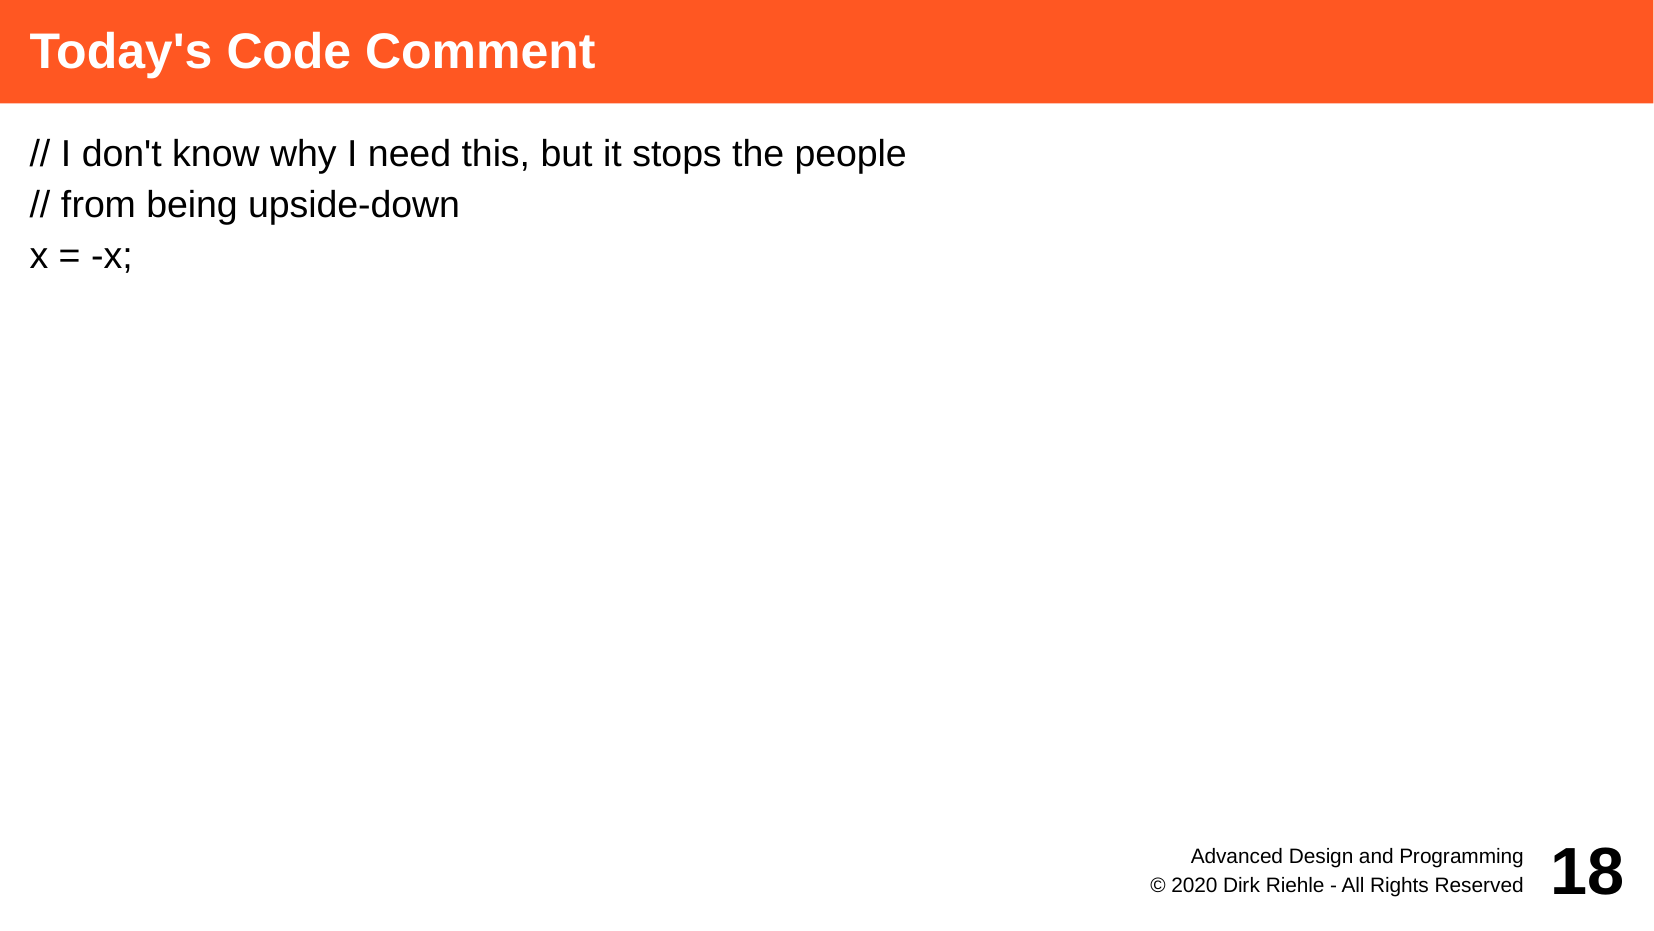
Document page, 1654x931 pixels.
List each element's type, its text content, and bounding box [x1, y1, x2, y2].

list // I don't know why I need this, but it stops the people // from being upside-down x = -x; [29, 132, 1625, 813]
title Today's Code Comment [0, 0, 1654, 104]
